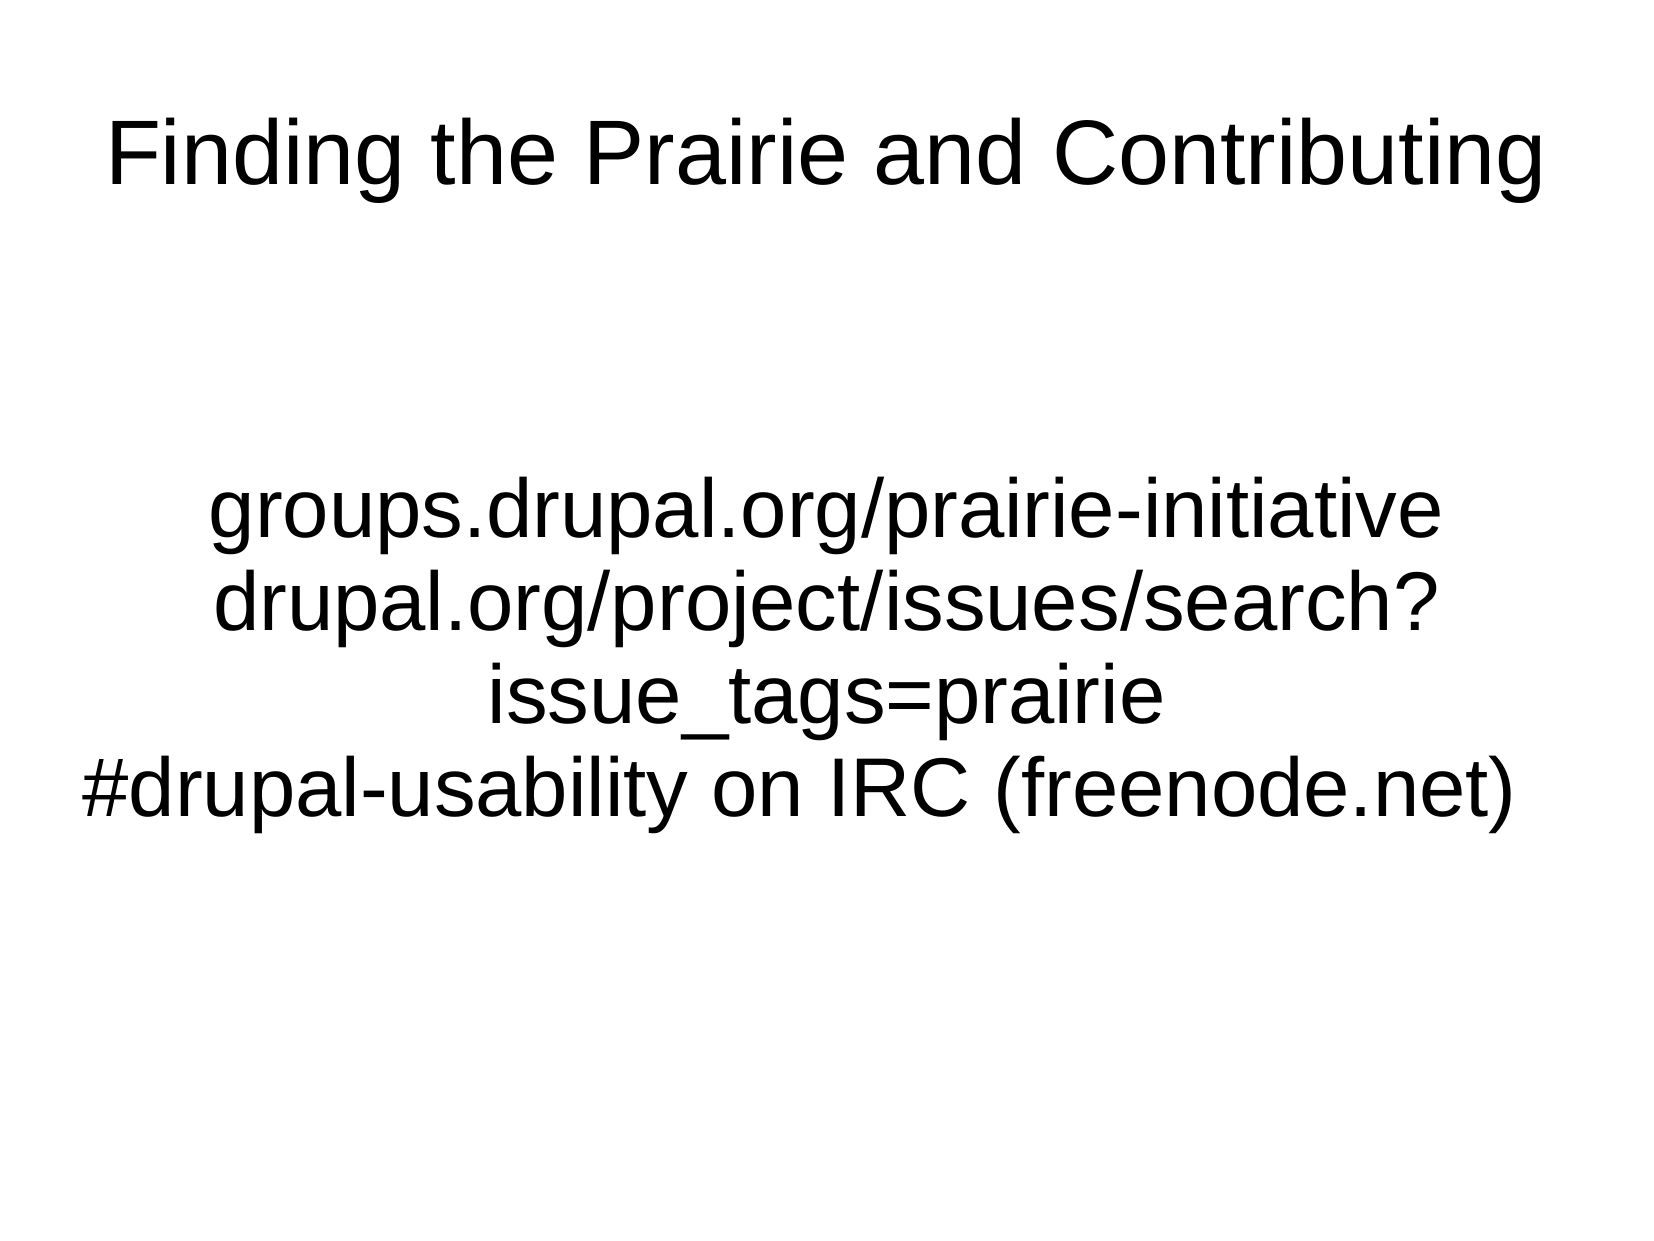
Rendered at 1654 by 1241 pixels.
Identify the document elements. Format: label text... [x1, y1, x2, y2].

subtitle groups.drupal.org/prairie-initiative drupal.org/project/issues/search?issue_tags=prairie #drupal-usability on IRC (freenode.net) [82, 394, 1571, 1005]
title Finding the Prairie and Contributing [82, 56, 1571, 250]
